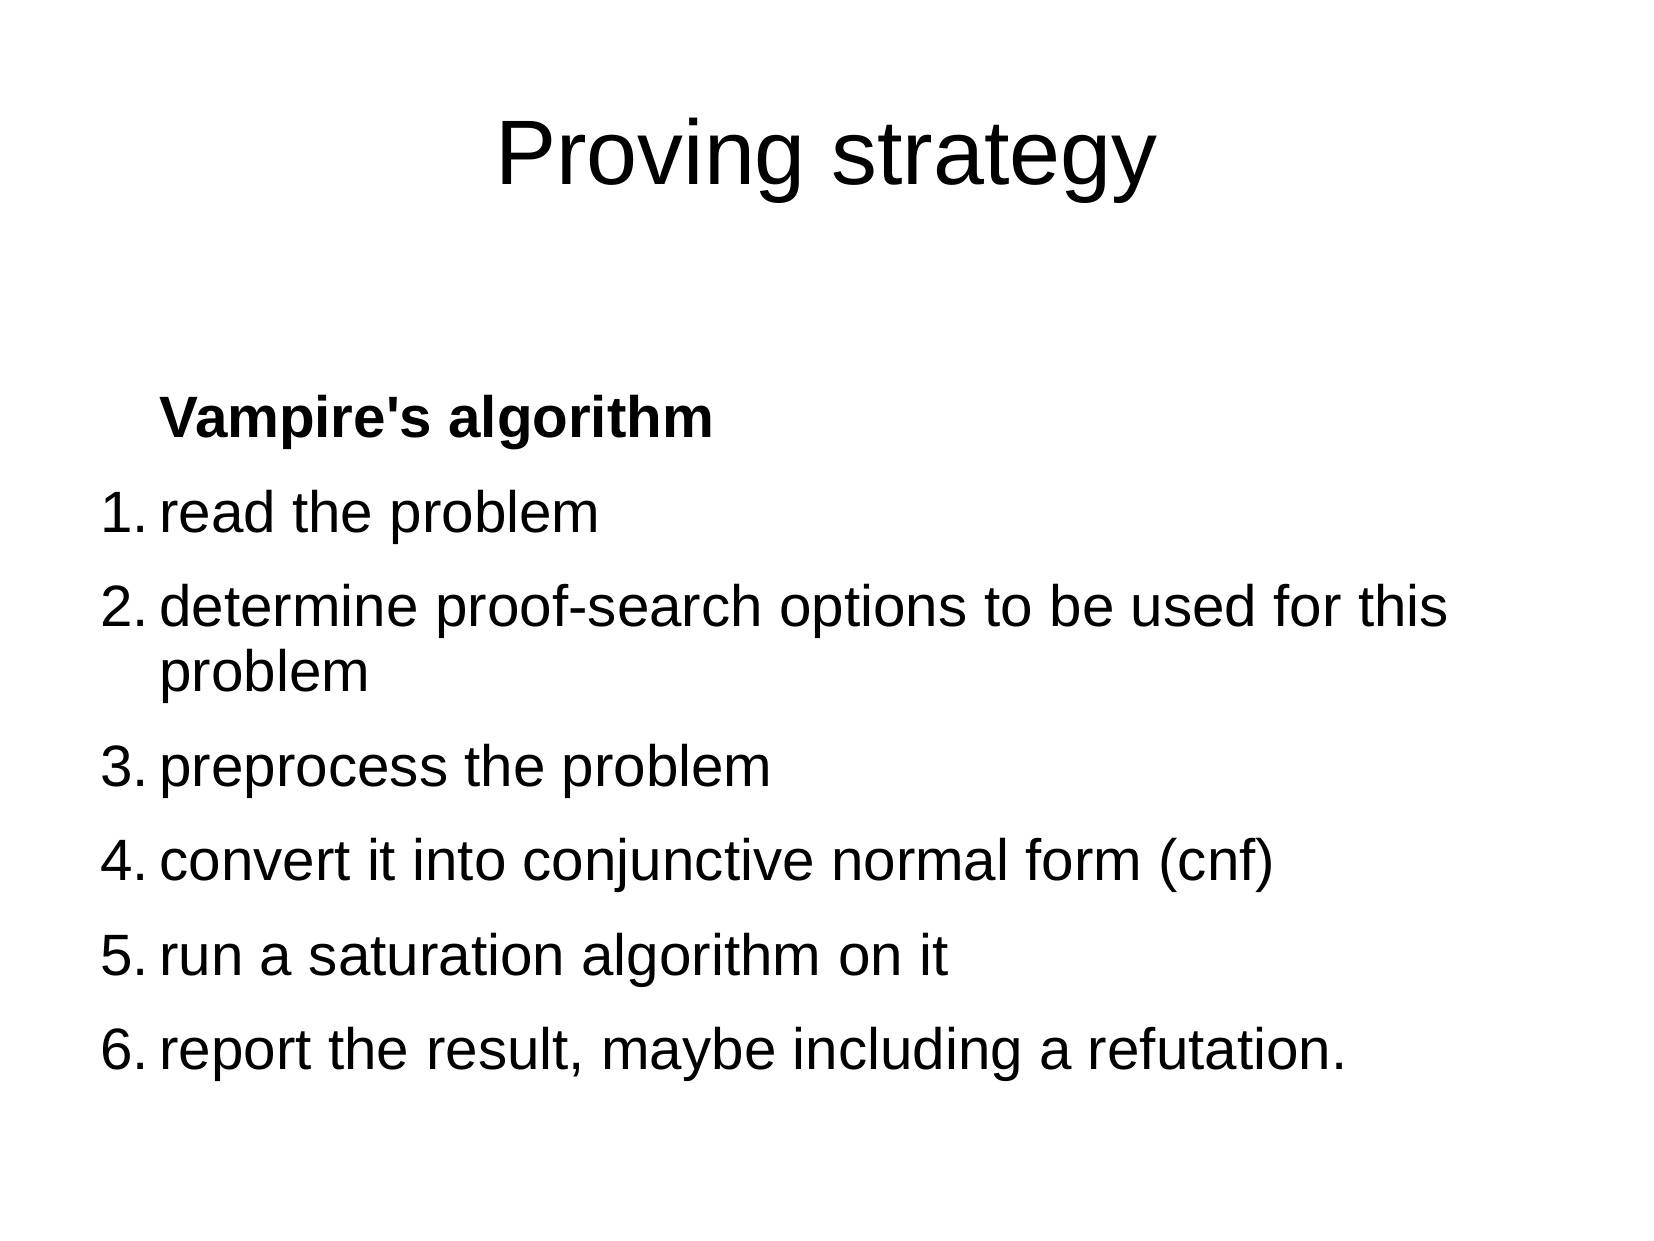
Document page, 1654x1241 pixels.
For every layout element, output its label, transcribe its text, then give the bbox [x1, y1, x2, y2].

list Vampire's algorithm read the problem determine proof-search options to be used for this problem preprocess the problem convert it into conjunctive normal form (cnf) run a saturation algorithm on it report the result, maybe including a refutation. [82, 290, 1571, 1082]
title Proving strategy [82, 49, 1571, 257]
